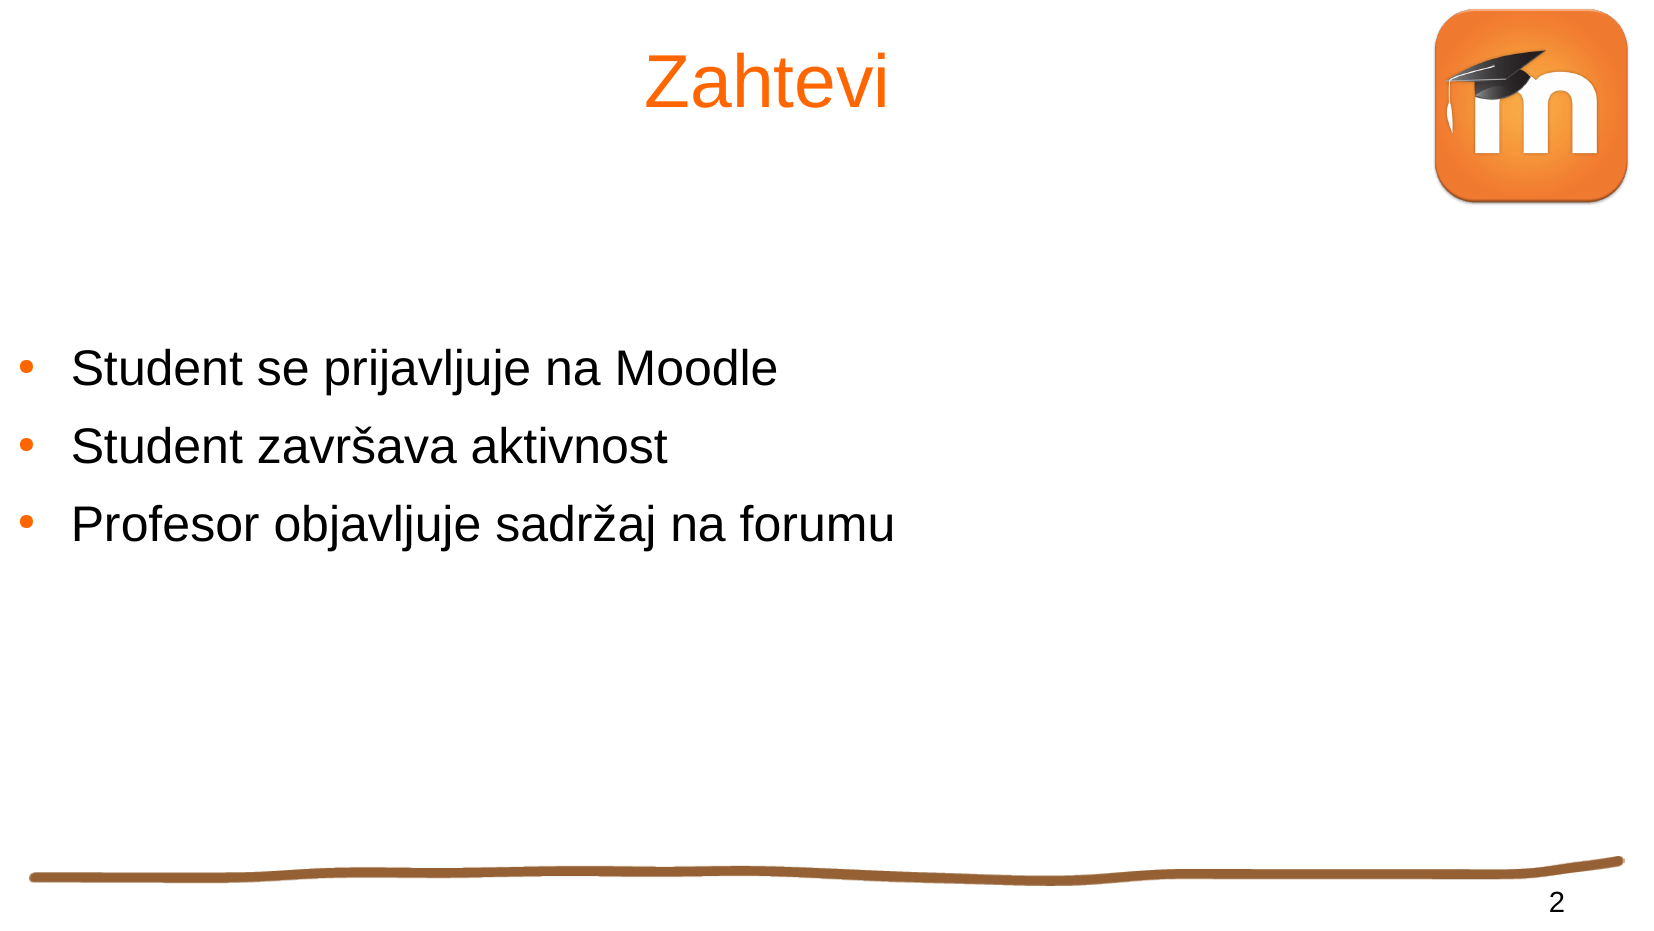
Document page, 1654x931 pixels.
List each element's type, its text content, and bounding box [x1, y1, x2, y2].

title Zahtevi [88, 29, 1425, 133]
list Student se prijavljuje na Moodle Student završava aktivnost Profesor objavljuje sadržaj na forumu [0, 262, 1583, 913]
picture [1425, 0, 1637, 212]
picture [1583, 856, 1625, 886]
